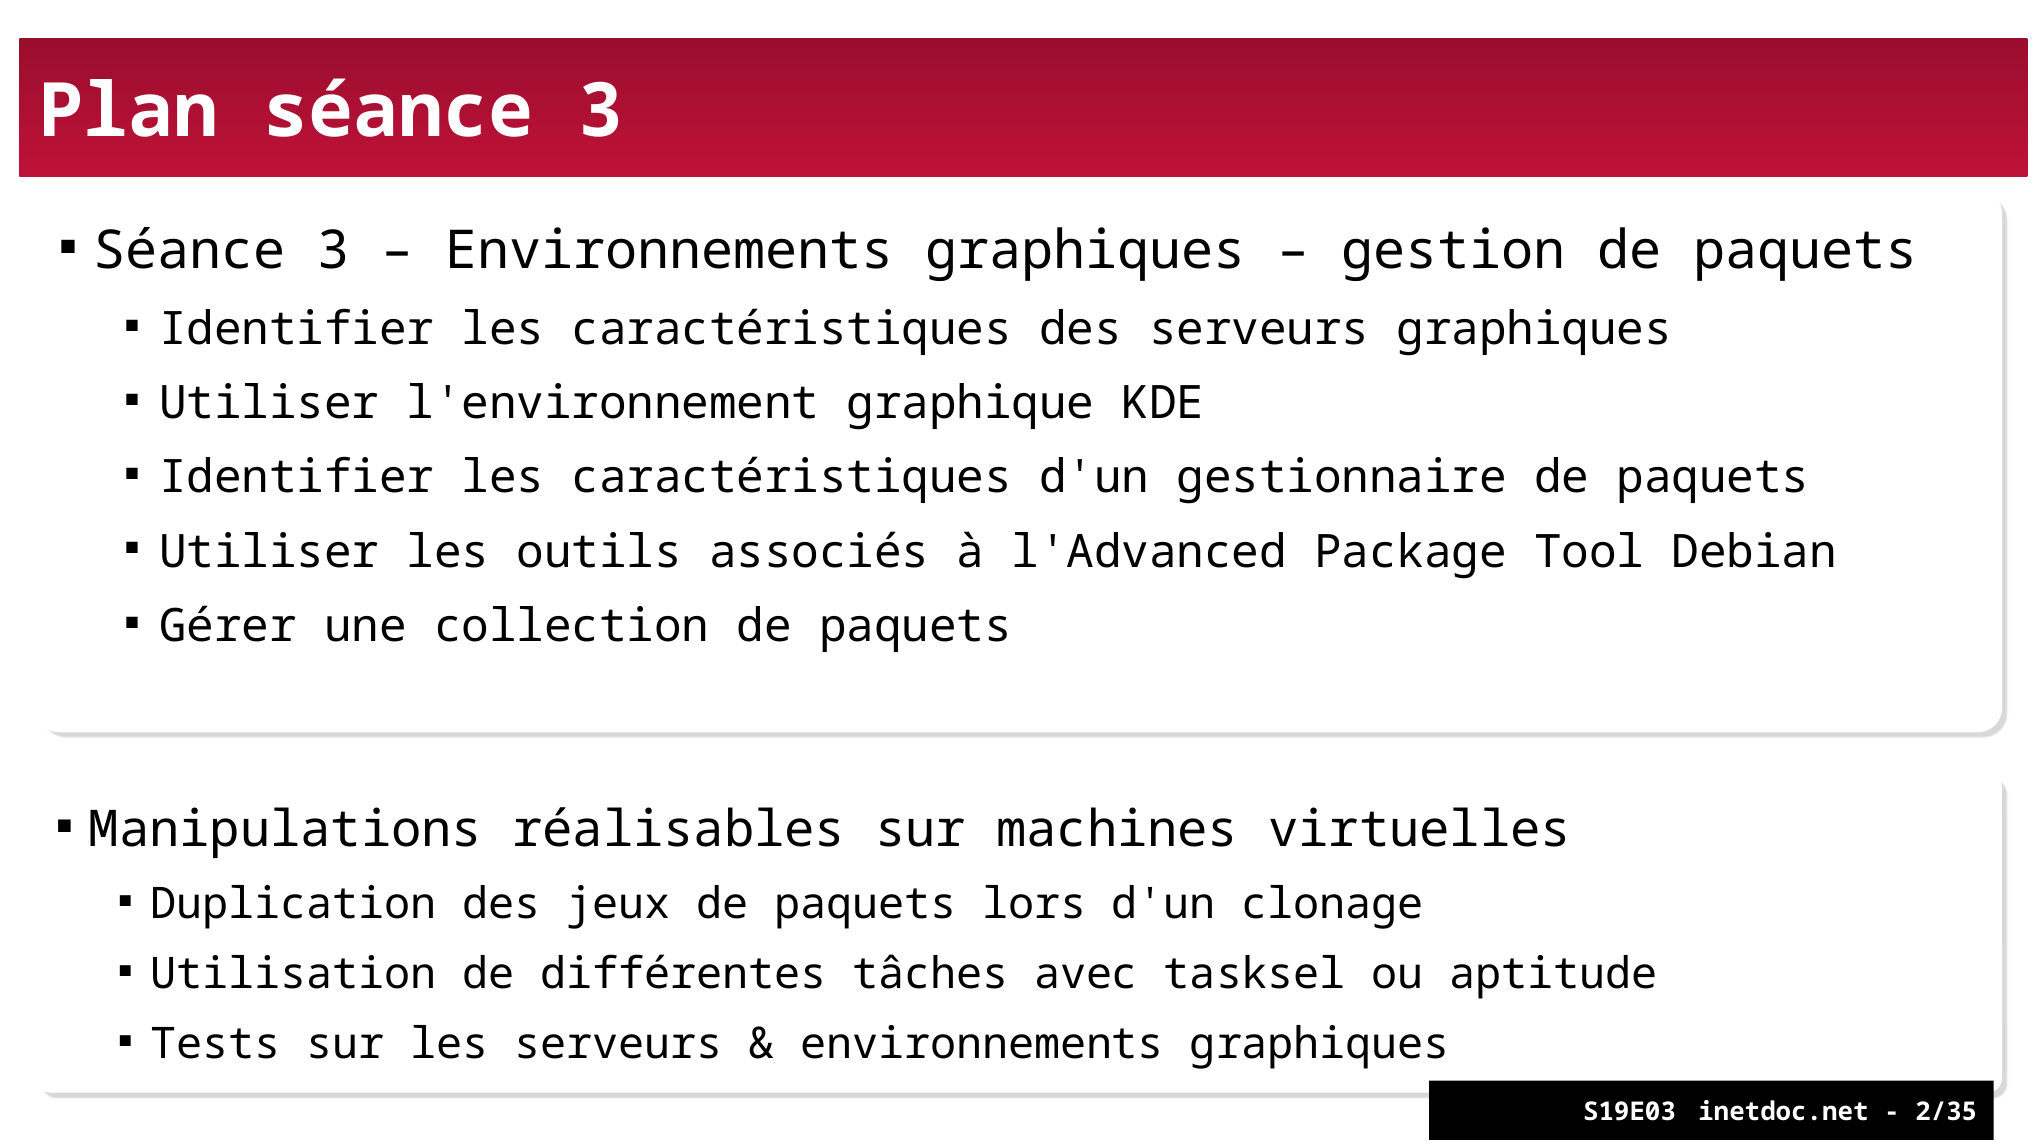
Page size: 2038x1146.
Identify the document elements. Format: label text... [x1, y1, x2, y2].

text_box Plan séance 3 [19, 38, 2028, 177]
text_box Manipulations réalisables sur machines virtuelles Duplication des jeux de paquets lors d'un clonage Utilisation de différentes tâches avec tasksel ou aptitude Tests sur les serveurs & environnements graphiques [35, 773, 2003, 1093]
text_box S19E03 inetdoc.net - <numéro>/35 [1429, 1080, 1994, 1140]
text_box Séance 3 – Environnements graphiques – gestion de paquets Identifier les caractéristiques des serveurs graphiques Utiliser l'environnement graphique KDE Identifier les caractéristiques d'un gestionnaire de paquets Utiliser les outils associés à l'Advanced Package Tool Debian Gérer une collection de paquets [35, 188, 2003, 733]
